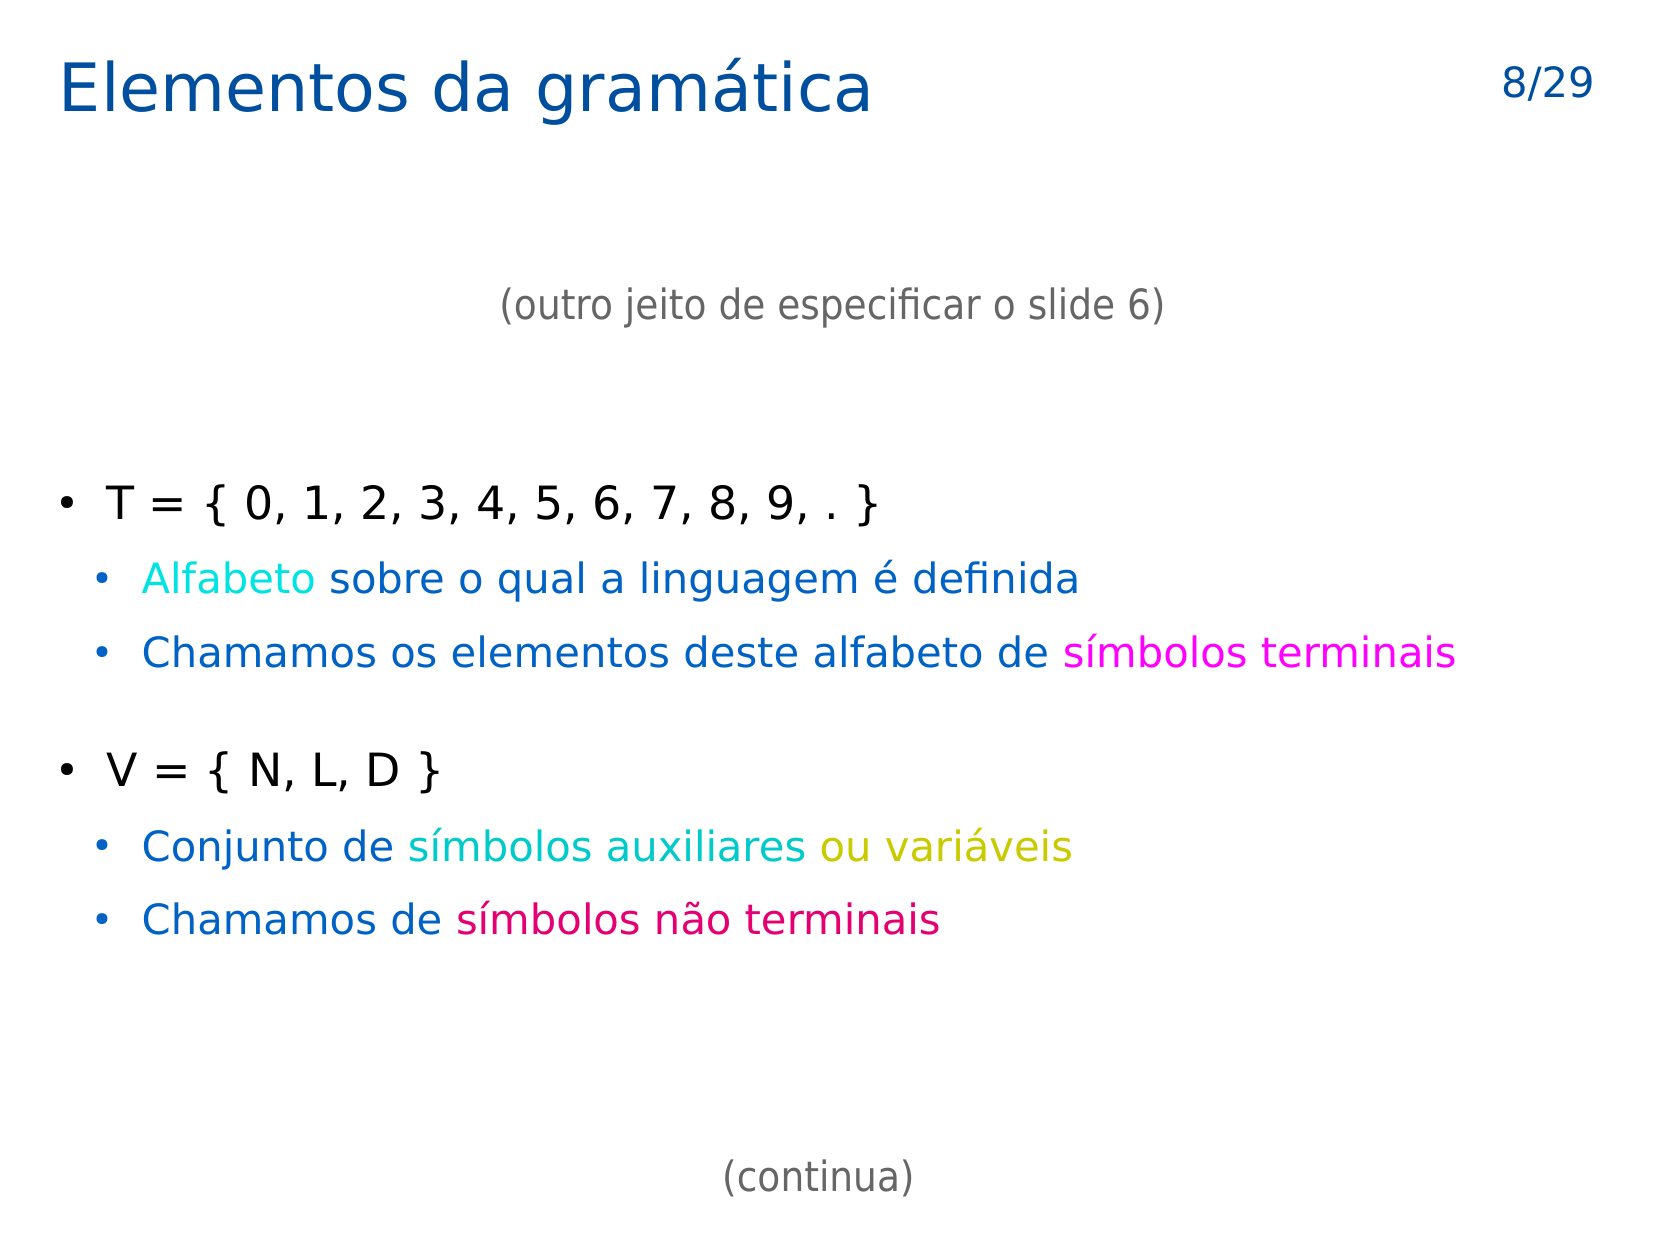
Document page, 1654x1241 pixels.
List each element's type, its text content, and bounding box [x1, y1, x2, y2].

title Elementos da gramática [59, 29, 1625, 148]
list T = { 0, 1, 2, 3, 4, 5, 6, 7, 8, 9, . } Alfabeto sobre o qual a linguagem é definida Chamamos os elementos deste alfabeto de símbolos terminais V = { N, L, D } Conjunto de símbolos auxiliares ou variáveis Chamamos de símbolos não terminais [59, 236, 1595, 1211]
text_box (outro jeito de especificar o slide 6) [484, 273, 1182, 339]
text_box (continua) [478, 1145, 1158, 1211]
